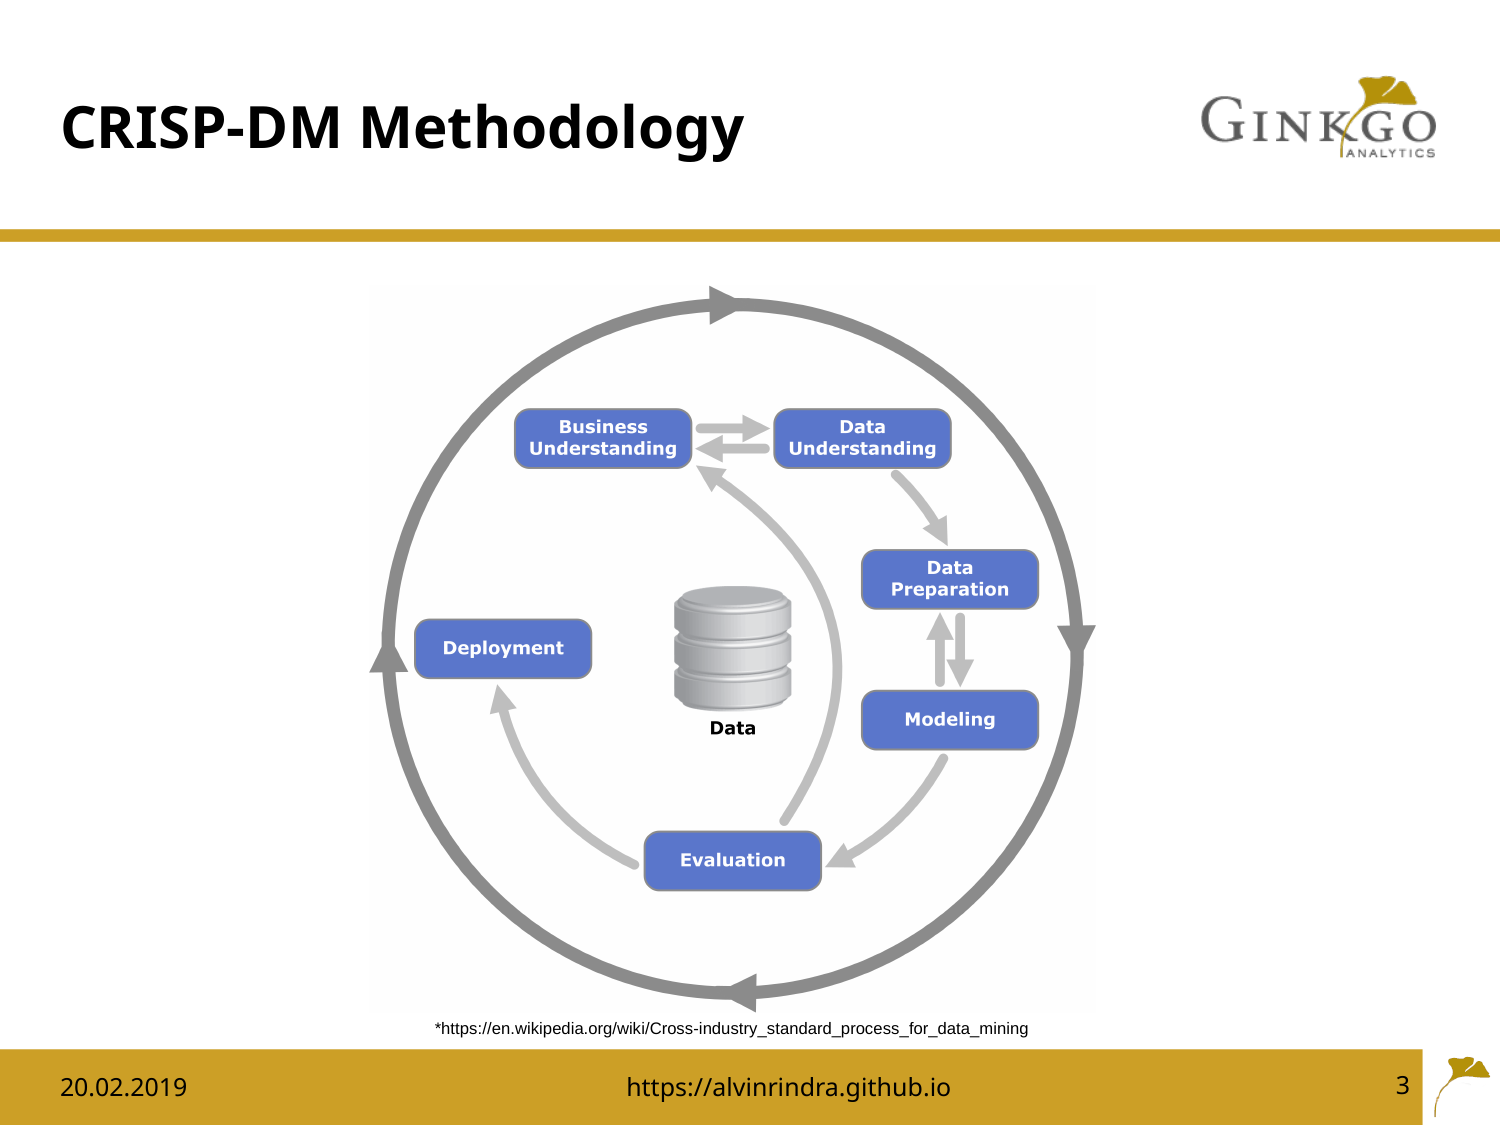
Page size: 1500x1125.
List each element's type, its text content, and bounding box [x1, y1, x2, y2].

text_box *https://en.wikipedia.org/wiki/Cross-industry_standard_process_for_data_mining [420, 1012, 1500, 1069]
text_box <number> [1196, 1069, 1425, 1117]
text_box 20.02.2019 [60, 1056, 266, 1117]
list CRISP-DM Methodology [60, 90, 1054, 274]
picture [0, 0, 1500, 1125]
text_box https://alvinrindra.github.io [266, 1056, 993, 1117]
